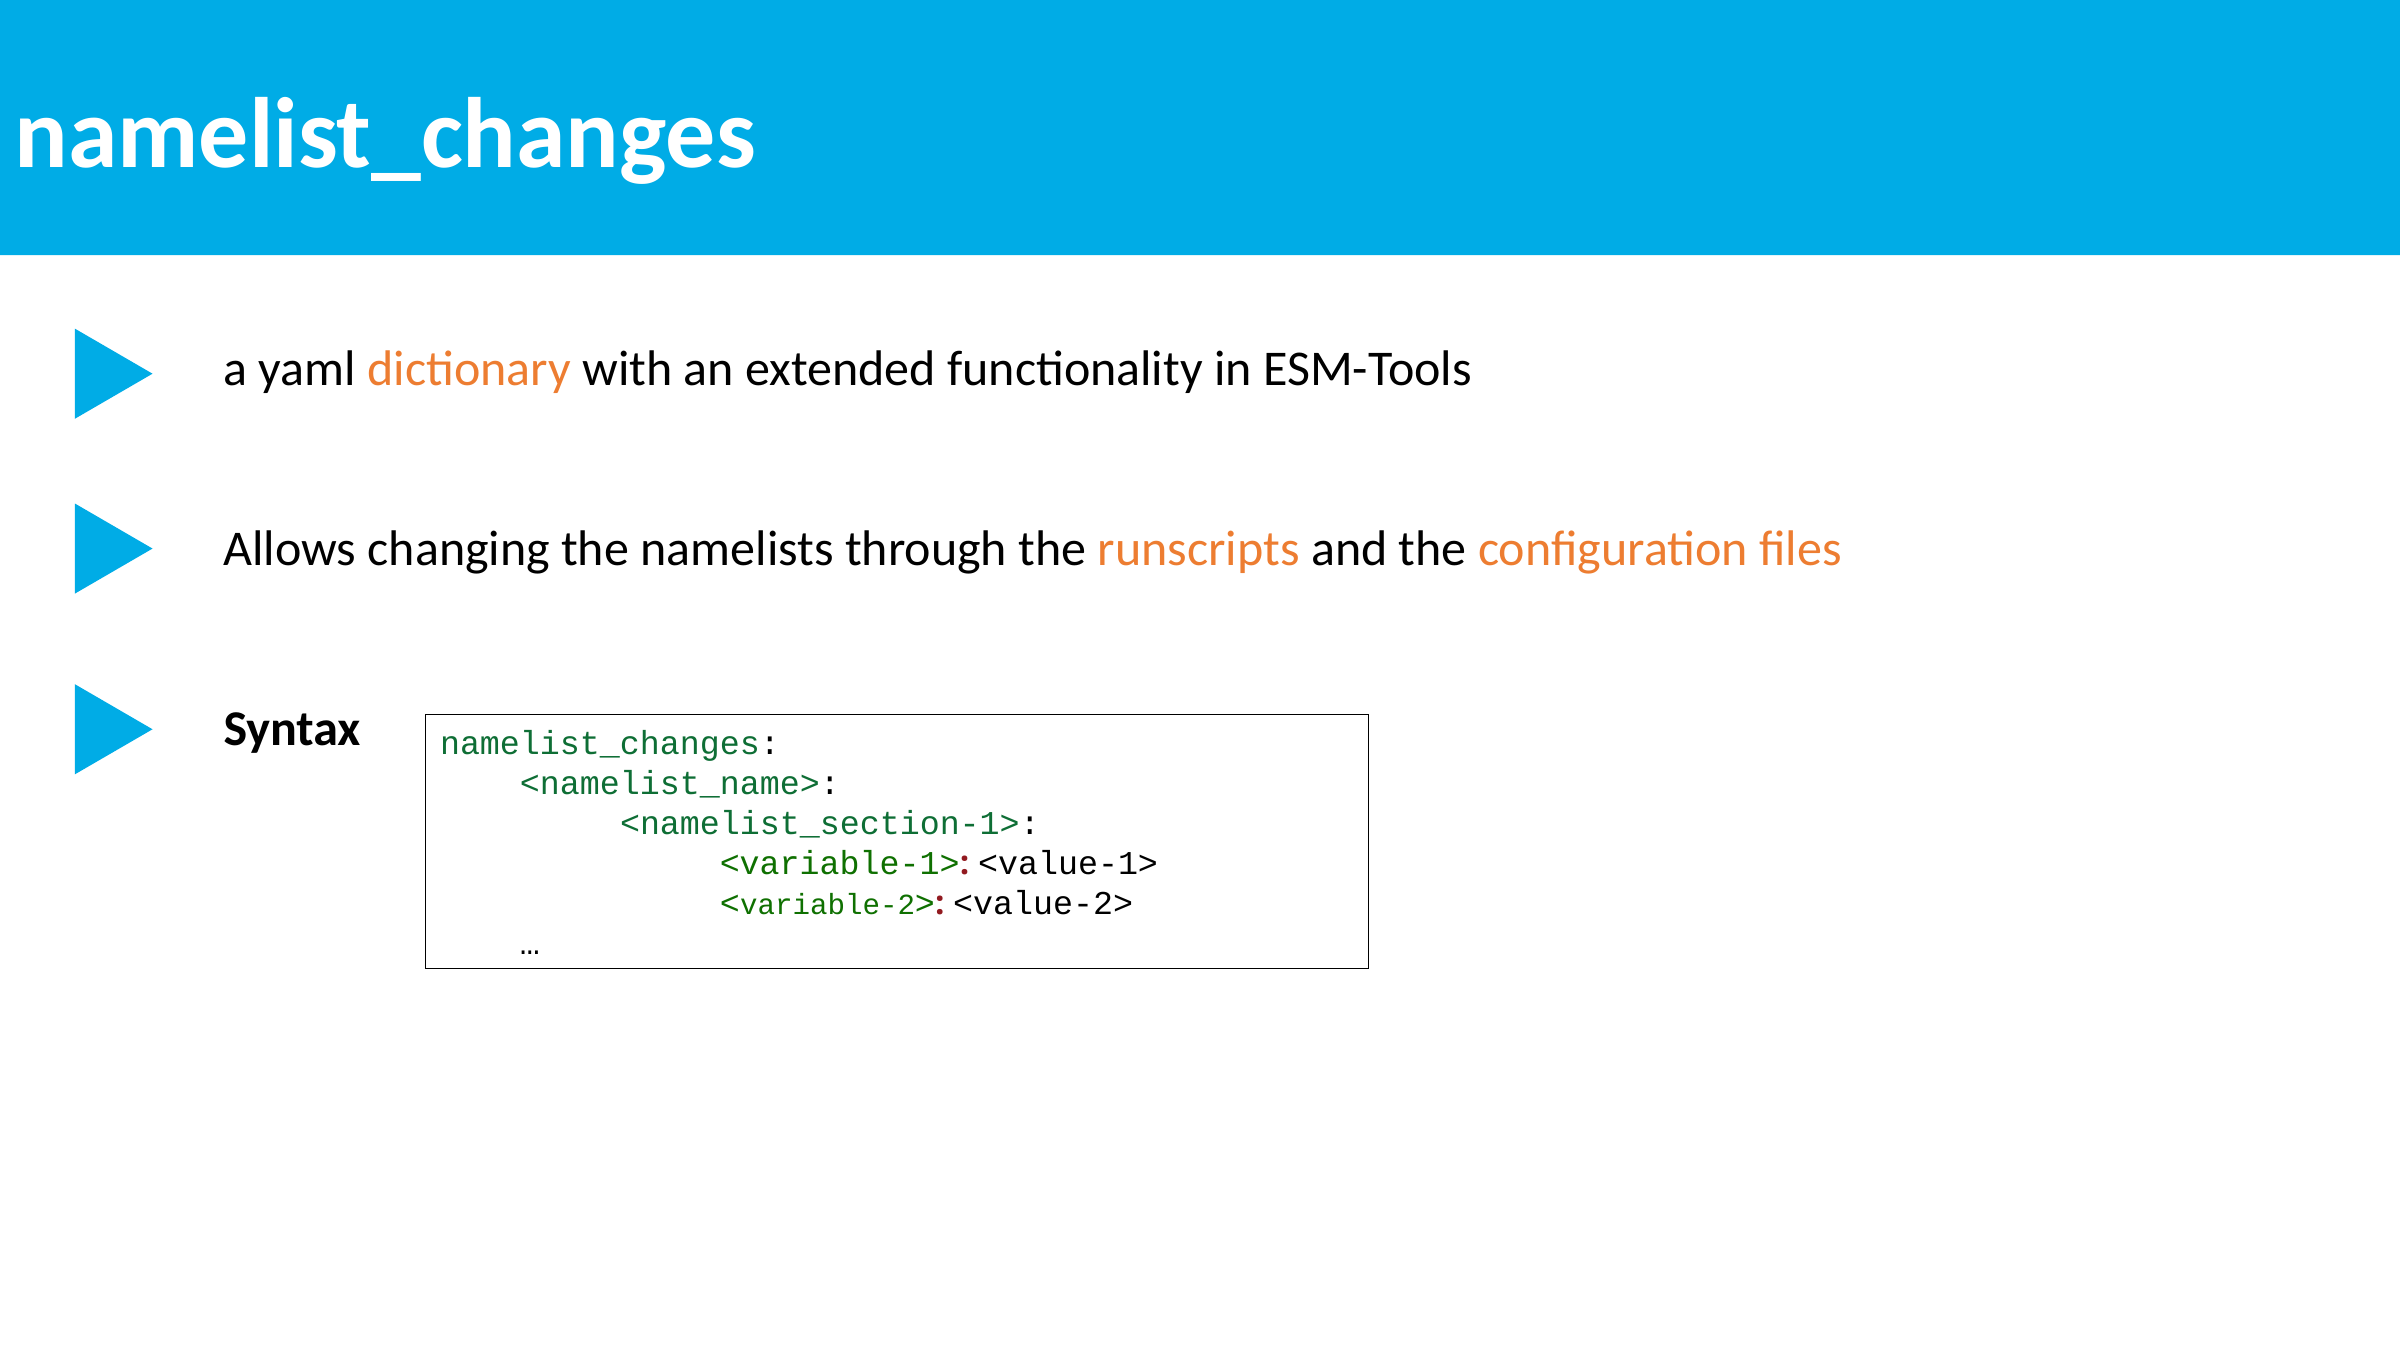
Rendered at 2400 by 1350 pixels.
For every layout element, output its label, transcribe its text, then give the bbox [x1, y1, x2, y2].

text_box [74, 328, 153, 419]
text_box a yaml dictionary with an extended functionality in ESM-Tools Allows changing the namelists through the runscripts and the configuration files Syntax [208, 327, 2191, 883]
text_box [74, 503, 153, 594]
text_box namelist_changes: <namelist_name>: <namelist_section-1>: <variable-1>: <value-1> <variable-2>: <value-2> … [425, 714, 1369, 969]
text_box namelist_changes [0, 0, 2400, 256]
text_box [74, 684, 153, 775]
